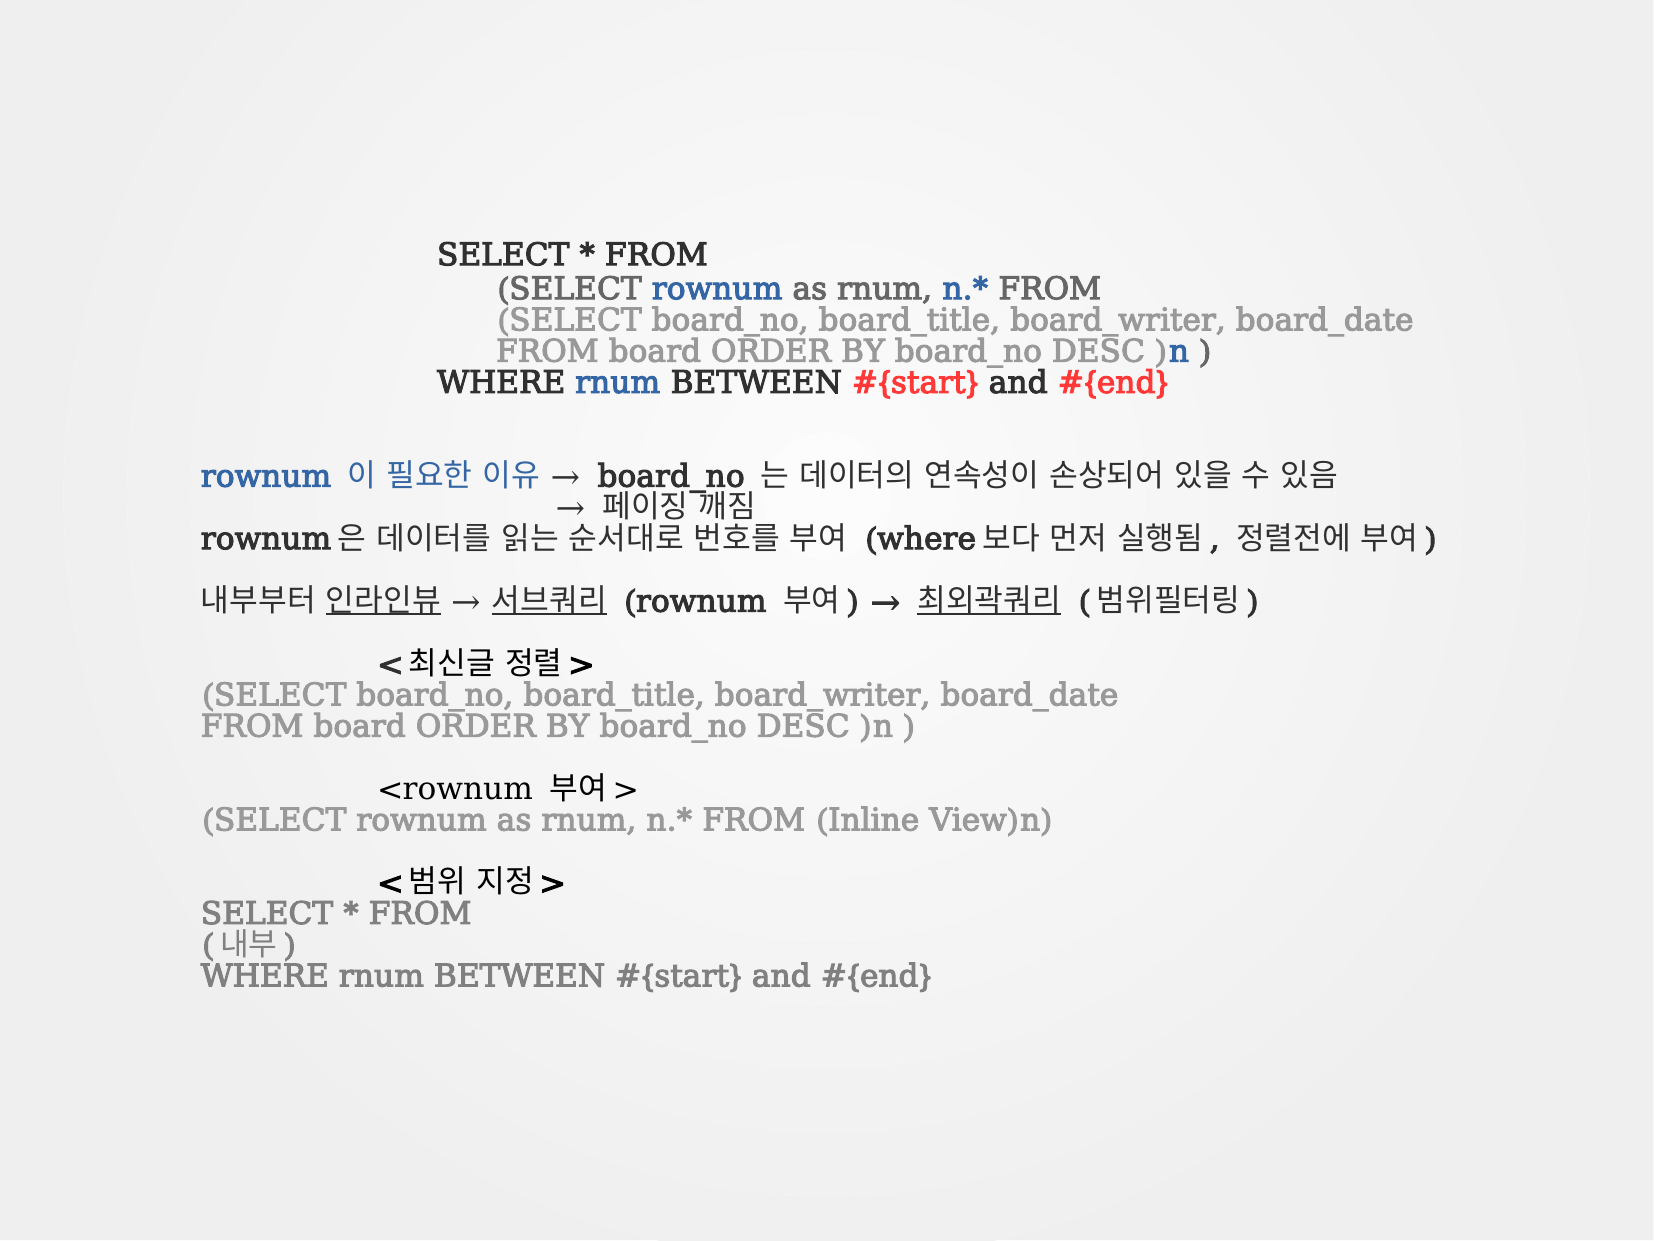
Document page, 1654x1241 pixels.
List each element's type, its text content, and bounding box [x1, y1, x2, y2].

subtitle SELECT * FROM (SELECT rownum as rnum, n.* FROM (SELECT board_no, board_title, board_writer, board_date FROM board ORDER BY board_no DESC )n ) WHERE rnum BETWEEN #{start} and #{end} rownum 이 필요한 이유 → board_no 는 데이터의 연속성이 손상되어 있을 수 있음 → 페이징 깨짐 rownum은 데이터를 읽는 순서대로 번호를 부여 (where보다 먼저 실행됨, 정렬전에 부여) 내부부터 인라인뷰 → 서브쿼리 (rownum 부여) → 최외곽쿼리 (범위필터링) <최신글 정렬> (SELECT board_no, board_title, board_writer, board_date FROM board ORDER BY board_no DESC )n ) <rownum 부여> (SELECT rownum as rnum, n.* FROM (Inline View)n) <범위 지정> SELECT * FROM (내부) WHERE rnum BETWEEN #{start} and #{end} [82, 80, 1654, 1241]
